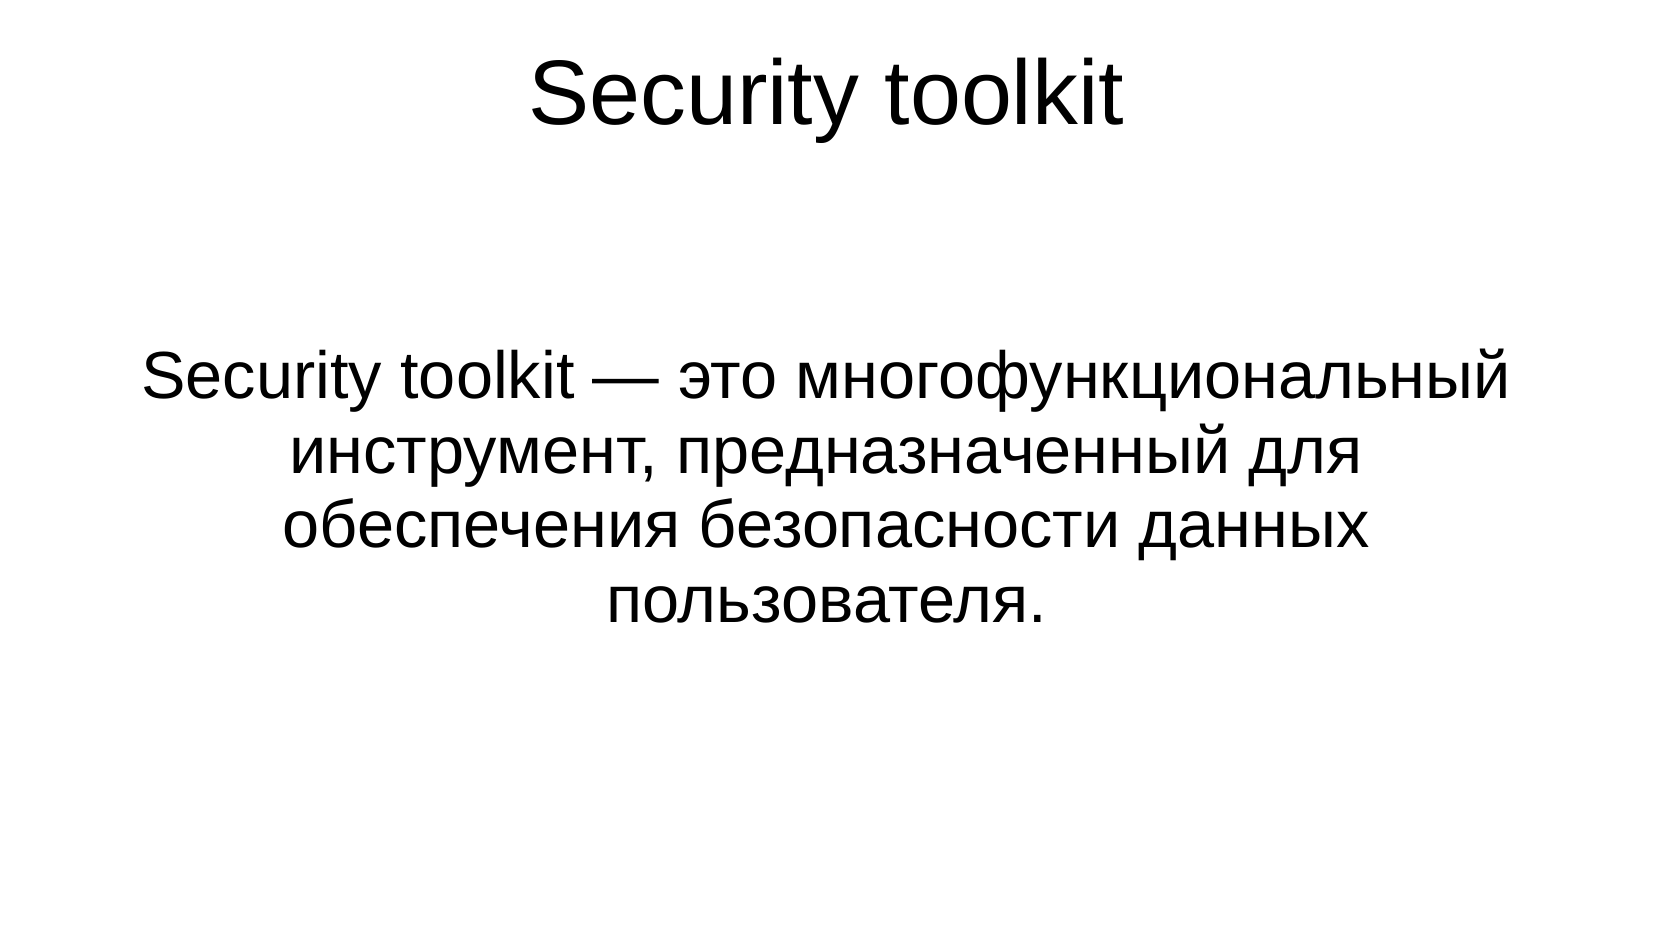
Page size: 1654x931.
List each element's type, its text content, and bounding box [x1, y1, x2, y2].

title Security toolkit [82, 37, 1571, 148]
subtitle Security toolkit — это многофункциональный инструмент, предназначенный для обеспечения безопасности данных пользователя. [82, 217, 1571, 758]
